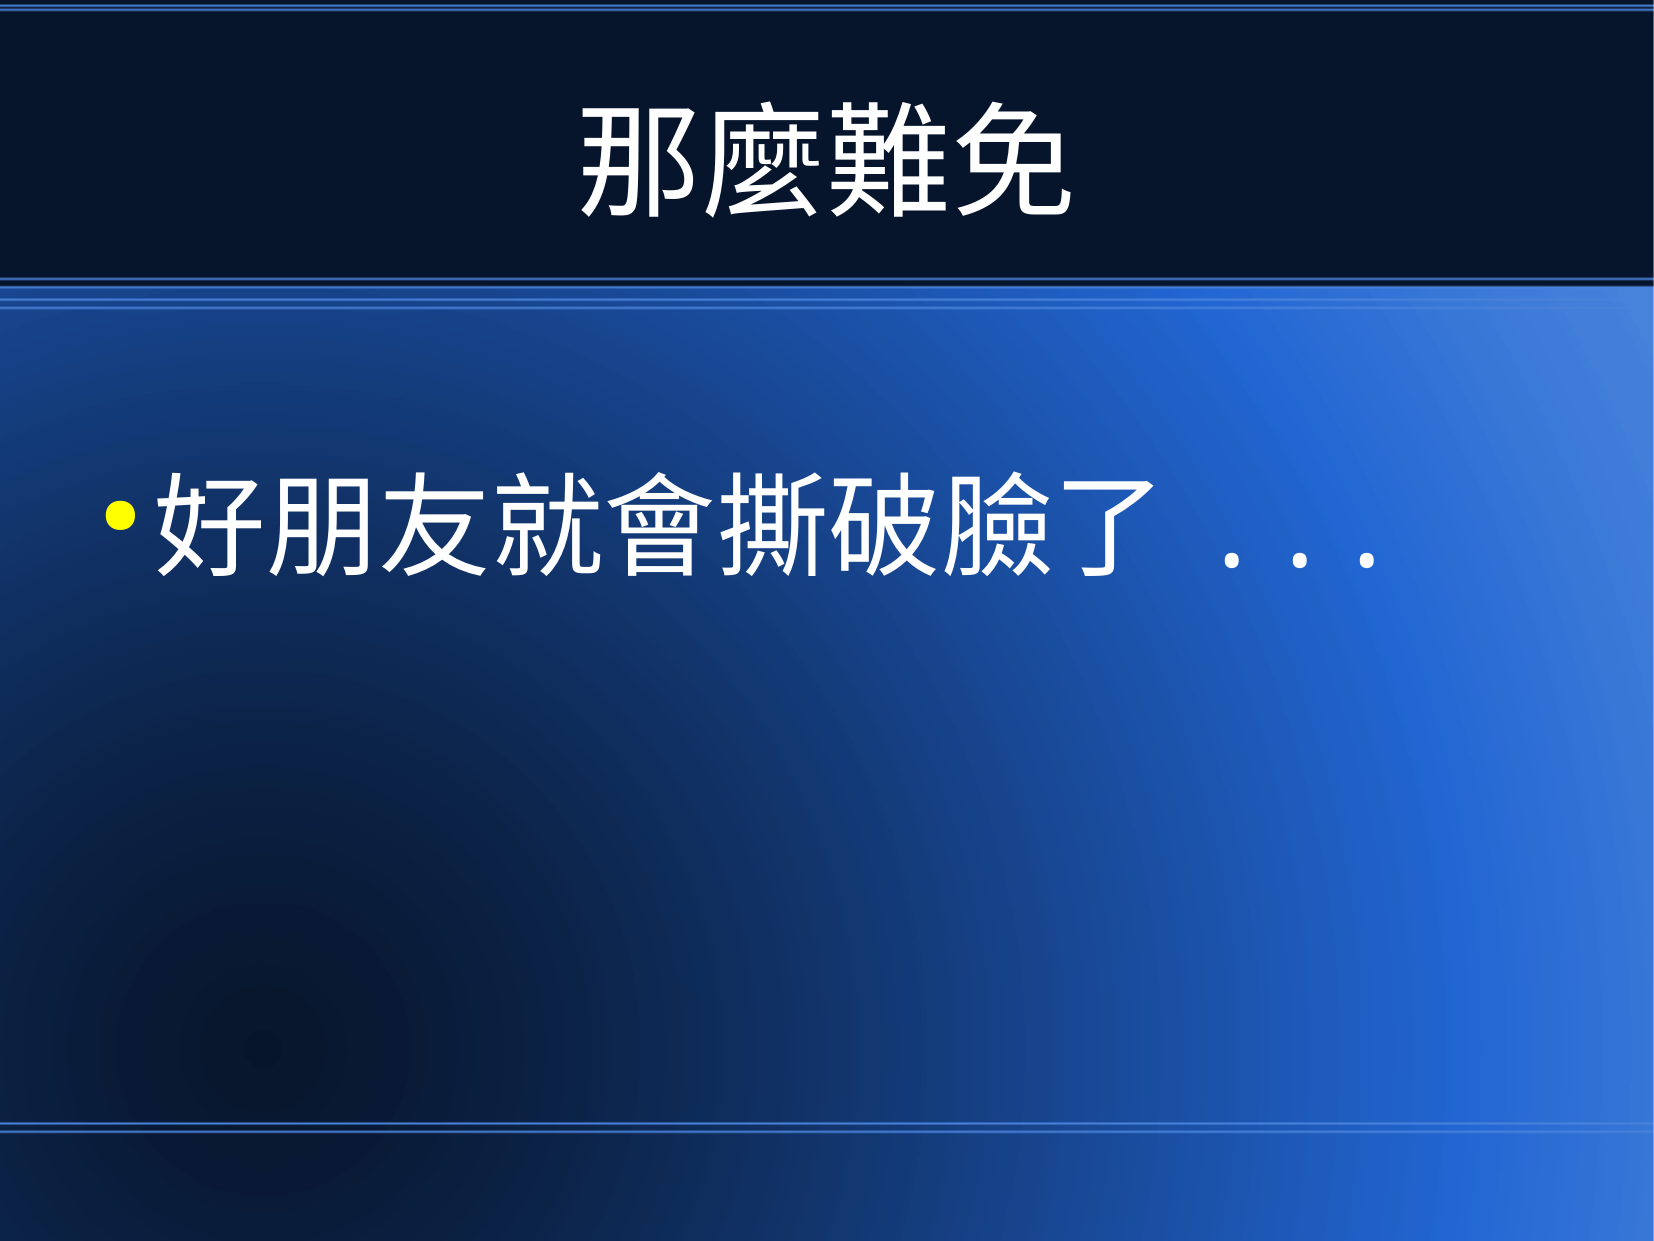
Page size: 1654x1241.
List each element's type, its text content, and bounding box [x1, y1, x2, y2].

title 那麼難免 [82, 49, 1571, 257]
list 好朋友就會撕破臉了... [82, 355, 1571, 1241]
picture [0, 0, 1654, 1241]
